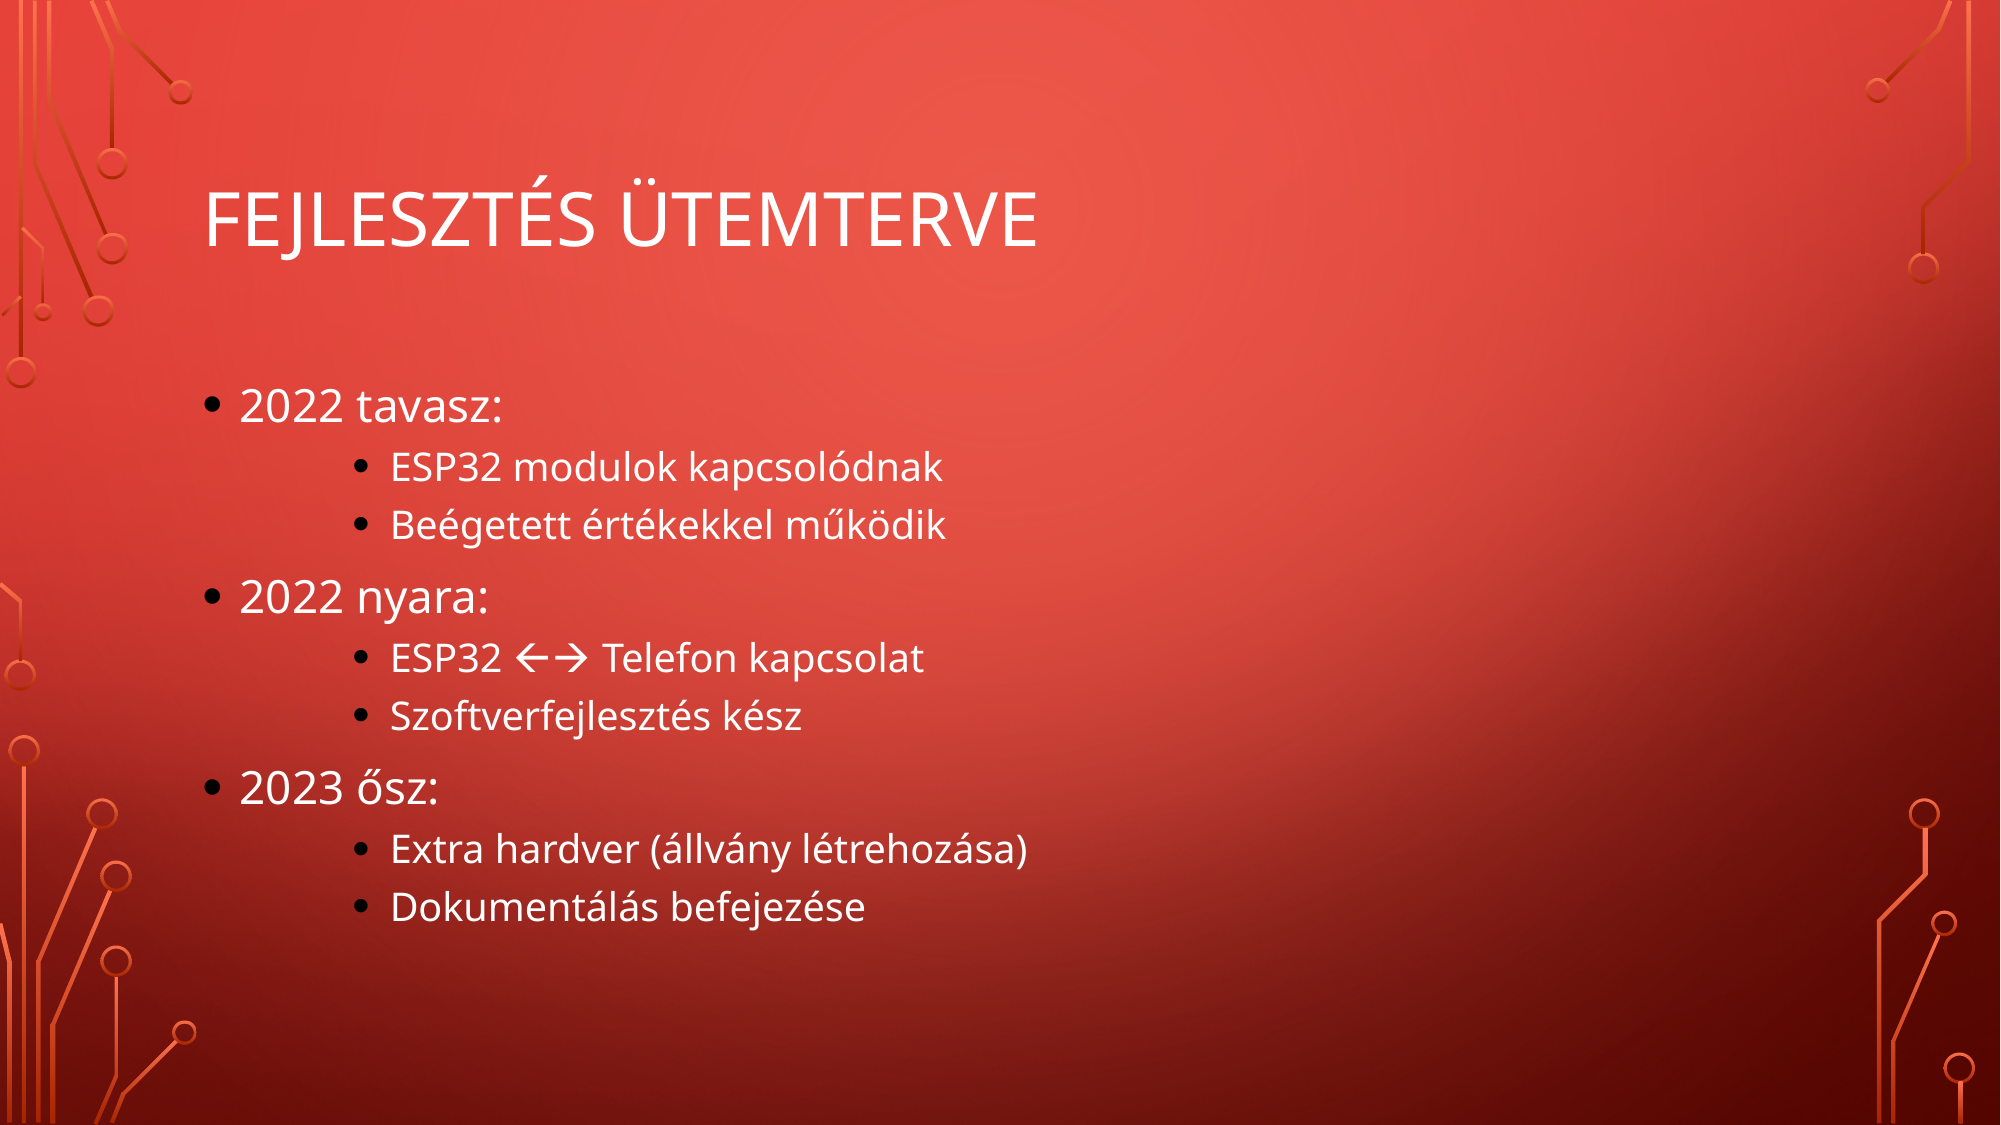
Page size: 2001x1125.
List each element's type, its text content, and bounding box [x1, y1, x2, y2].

title Fejlesztés ütemterve [187, 101, 1813, 344]
list 2022 tavasz: ESP32 modulok kapcsolódnak Beégetett értékekkel működik 2022 nyara: ESP32  Telefon kapcsolat Szoftverfejlesztés kész 2023 ősz: Extra hardver (állvány létrehozása) Dokumentálás befejezése [187, 369, 1813, 951]
